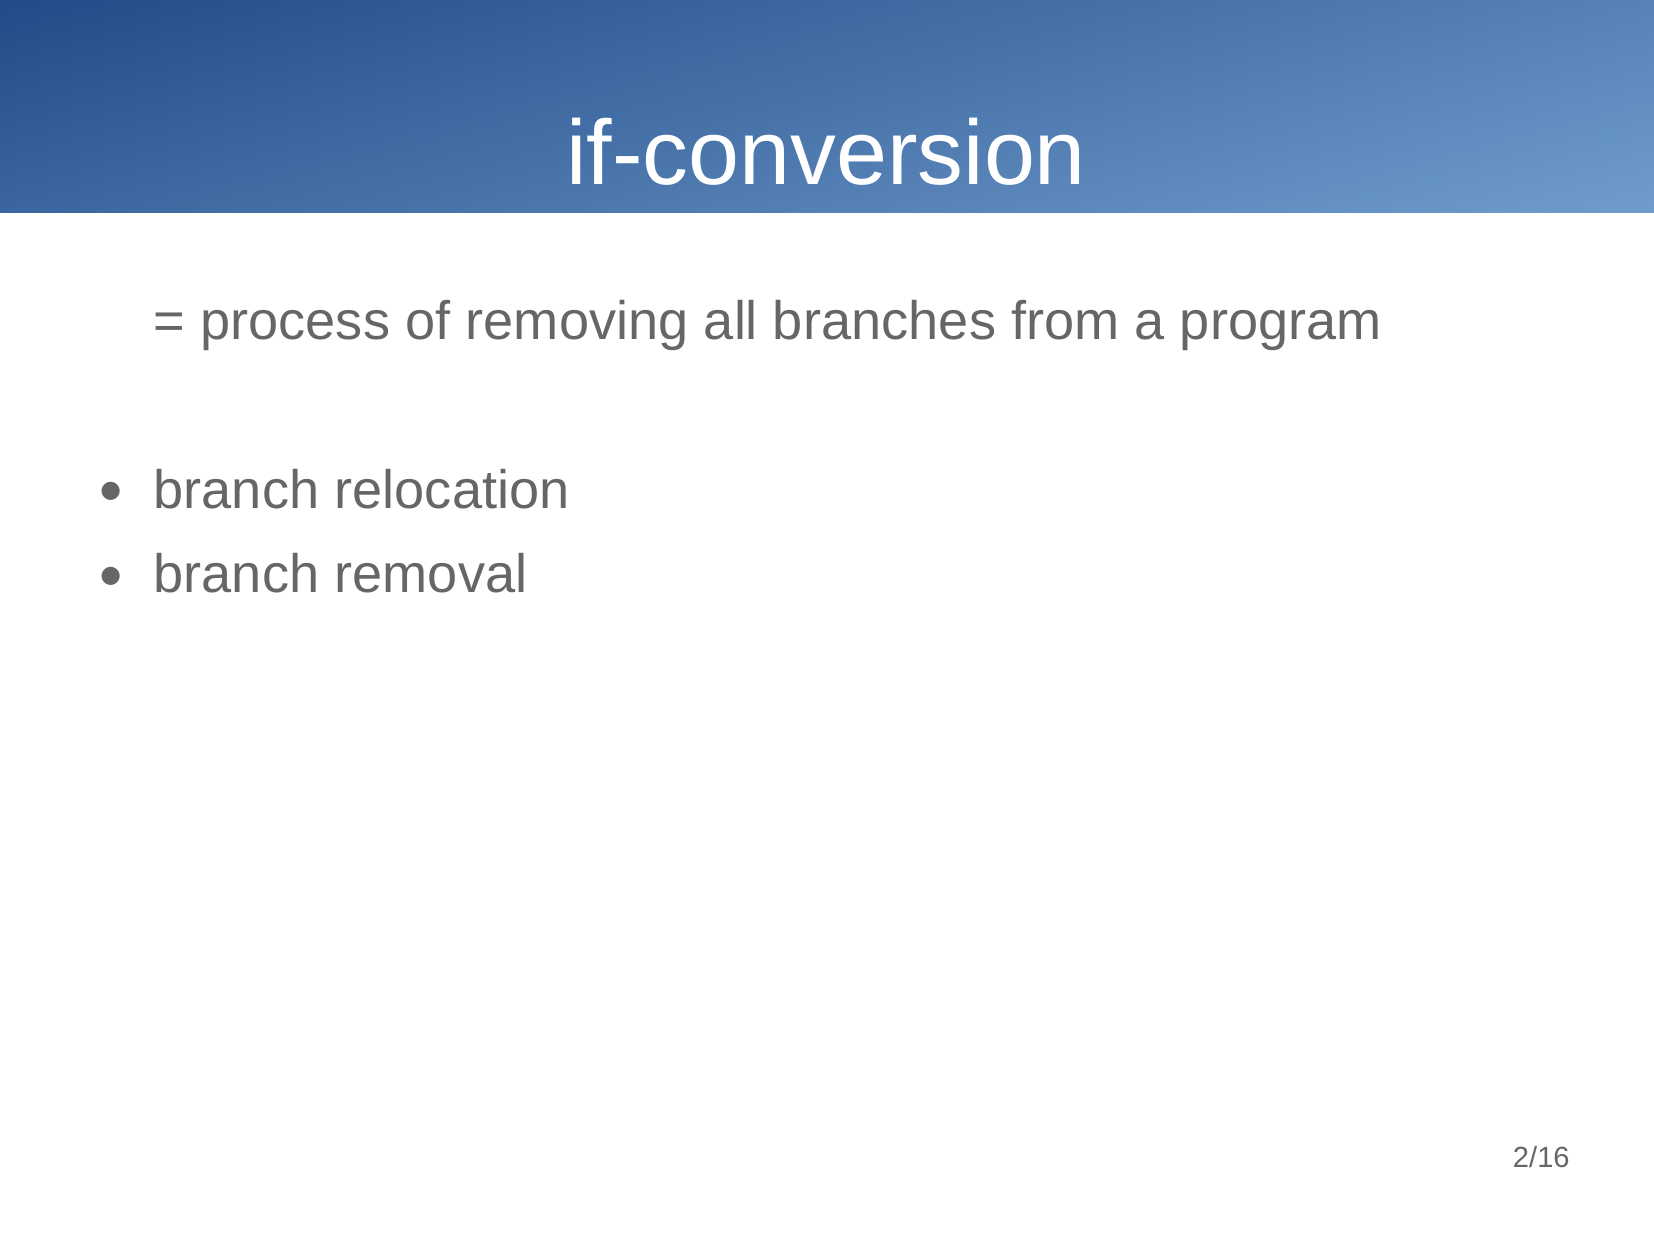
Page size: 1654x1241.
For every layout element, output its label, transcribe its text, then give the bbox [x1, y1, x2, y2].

list = process of removing all branches from a program branch relocation branch removal [82, 290, 1571, 1010]
title if-conversion [82, 49, 1571, 257]
text_box [0, 0, 1654, 213]
text_box <číslo>/16 [1346, 1133, 1654, 1182]
